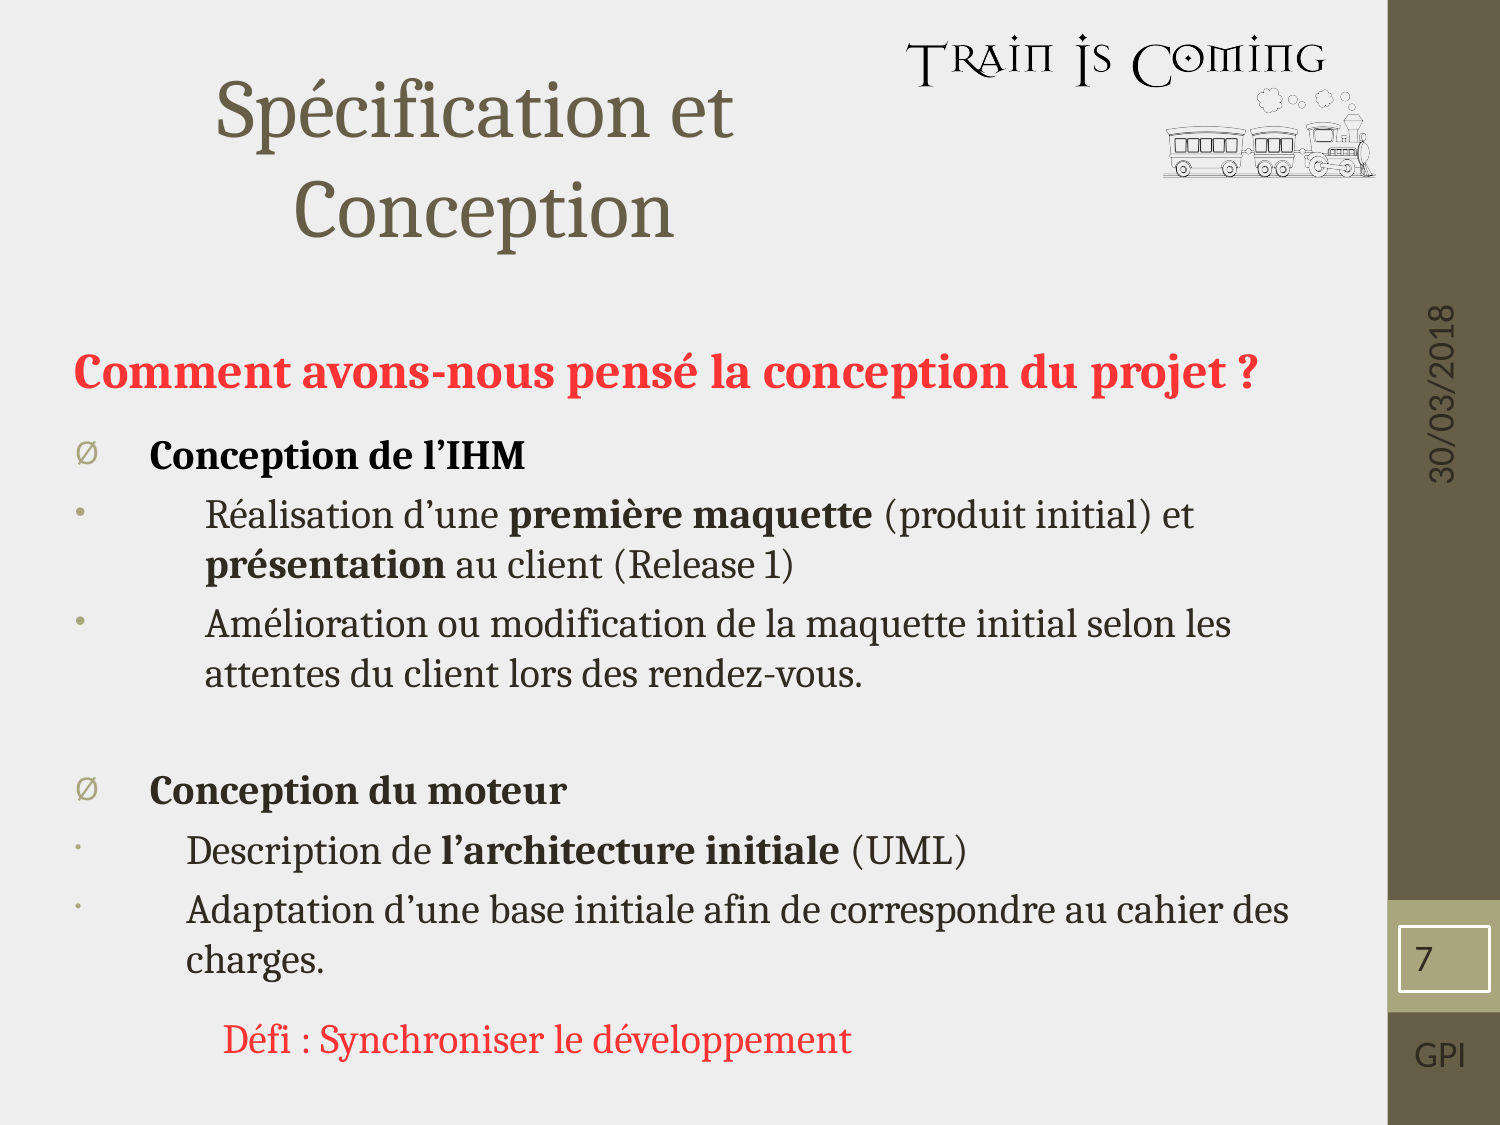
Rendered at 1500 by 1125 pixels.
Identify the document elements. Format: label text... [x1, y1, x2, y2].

slide_number <numéro> [1399, 926, 1490, 992]
text_box GPI [1399, 1023, 1483, 1083]
list Comment avons-nous pensé la conception du projet ? Conception de l’IHM Réalisation d’une première maquette (produit initial) et présentation au client (Release 1) Amélioration ou modification de la maquette initial selon les attentes du client lors des rendez-vous. Conception du moteur Description de l’architecture initiale (UML) Adaptation d’une base initiale afin de correspondre au cahier des charges. Défi : Synchroniser le développement [41, 262, 1366, 981]
title Spécification et Conception [0, 47, 1111, 235]
picture [897, 11, 1376, 191]
slide_number 30/03/2018 [1408, 100, 1469, 501]
